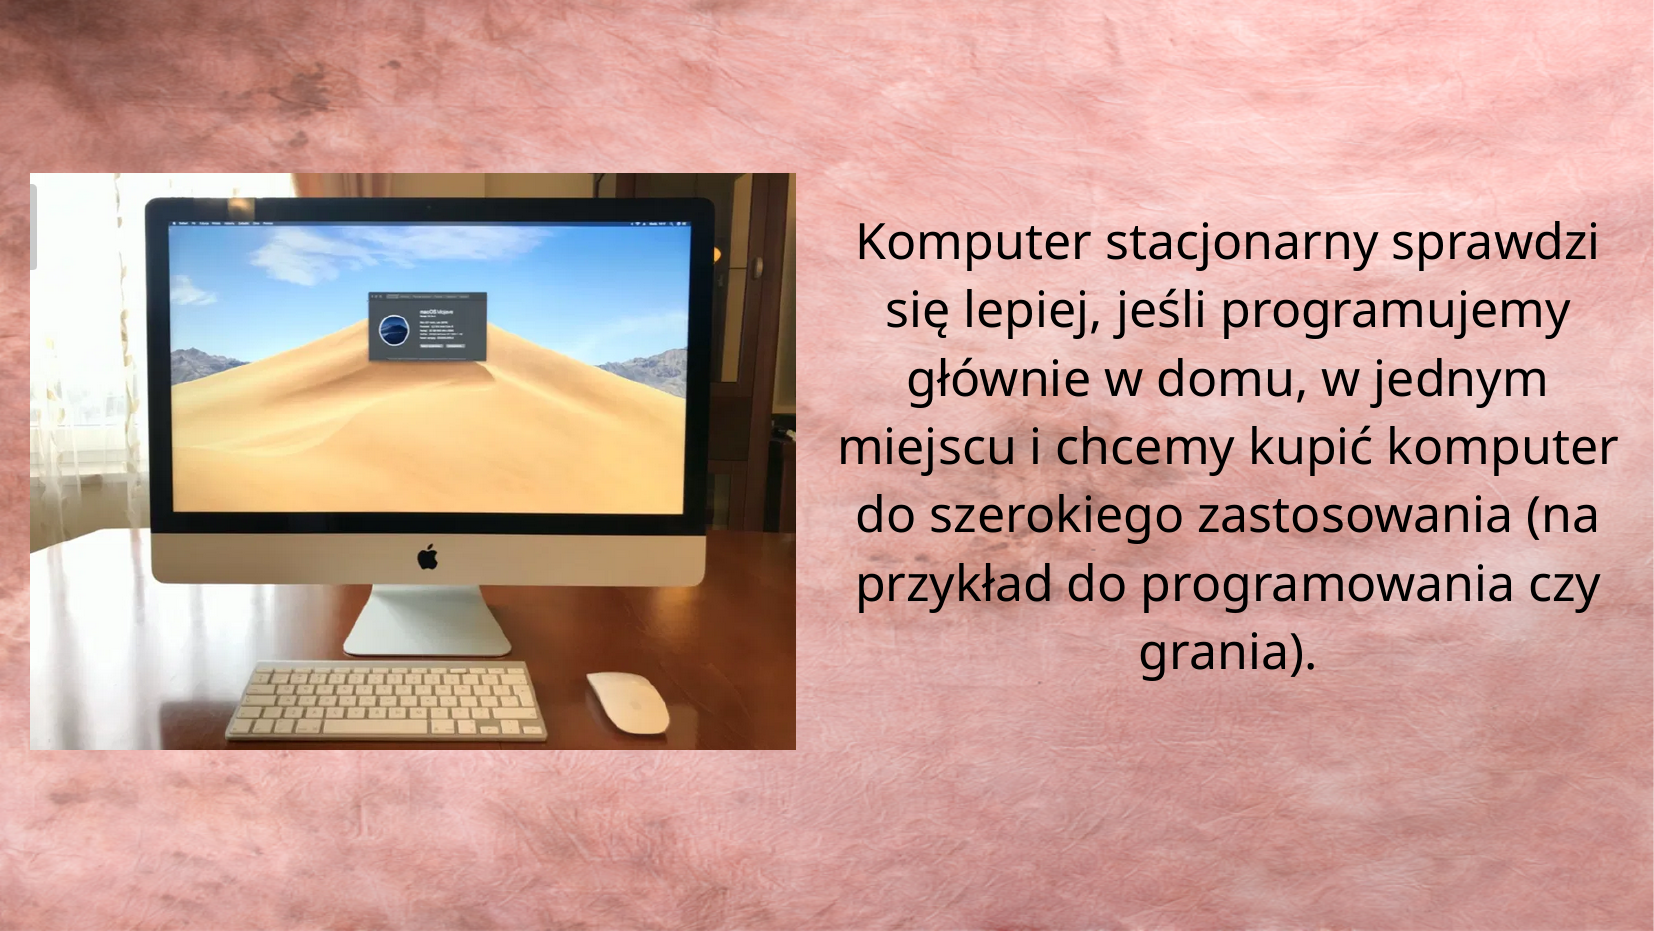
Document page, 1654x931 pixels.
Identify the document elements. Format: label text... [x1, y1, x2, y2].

picture [0, 0, 1654, 931]
title Komputer stacjonarny sprawdzi się lepiej, jeśli programujemy głównie w domu, w jednym miejscu i chcemy kupić komputer do szerokiego zastosowania (na przykład do programowania czy grania). [821, 270, 1636, 621]
